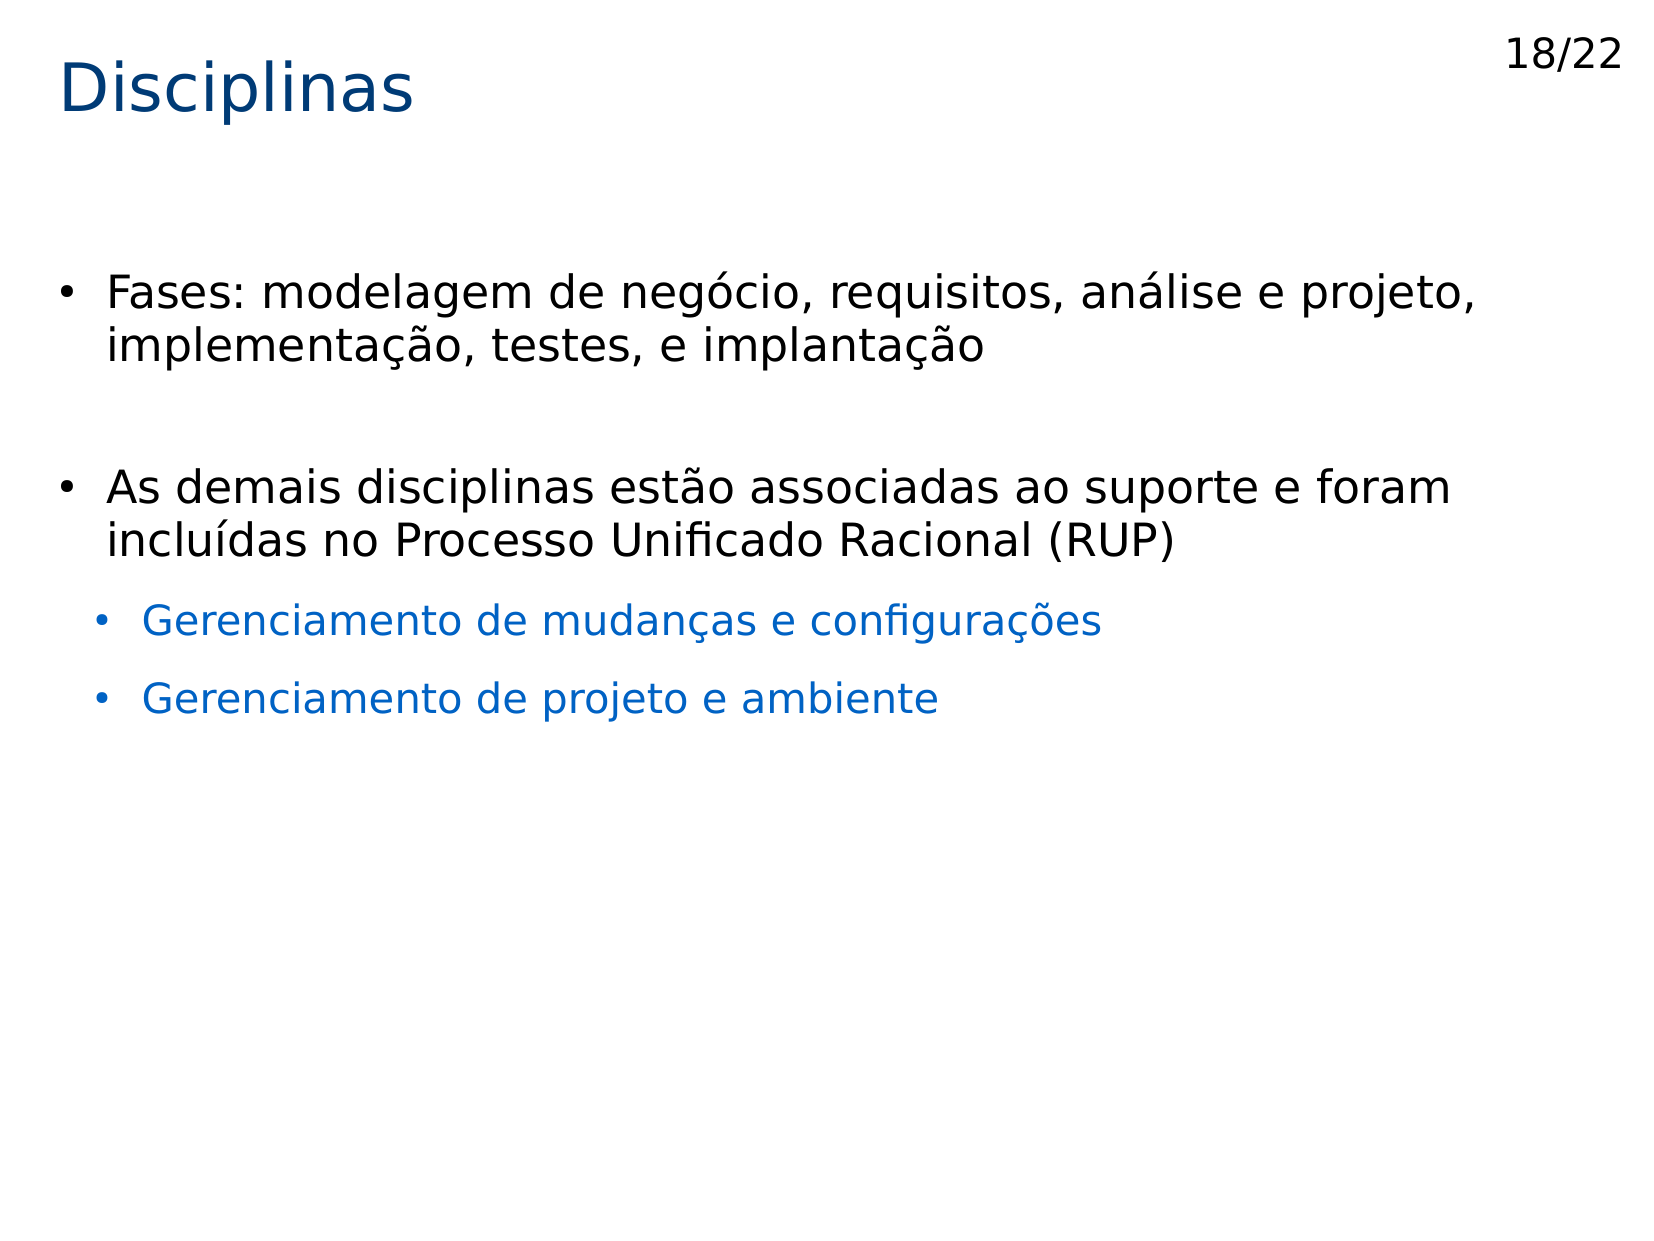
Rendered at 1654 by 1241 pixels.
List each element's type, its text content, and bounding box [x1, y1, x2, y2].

title Disciplinas [59, 29, 1506, 148]
list Fases: modelagem de negócio, requisitos, análise e projeto, implementação, testes, e implantação As demais disciplinas estão associadas ao suporte e foram incluídas no Processo Unificado Racional (RUP) Gerenciamento de mudanças e configurações Gerenciamento de projeto e ambiente [59, 265, 1625, 1211]
